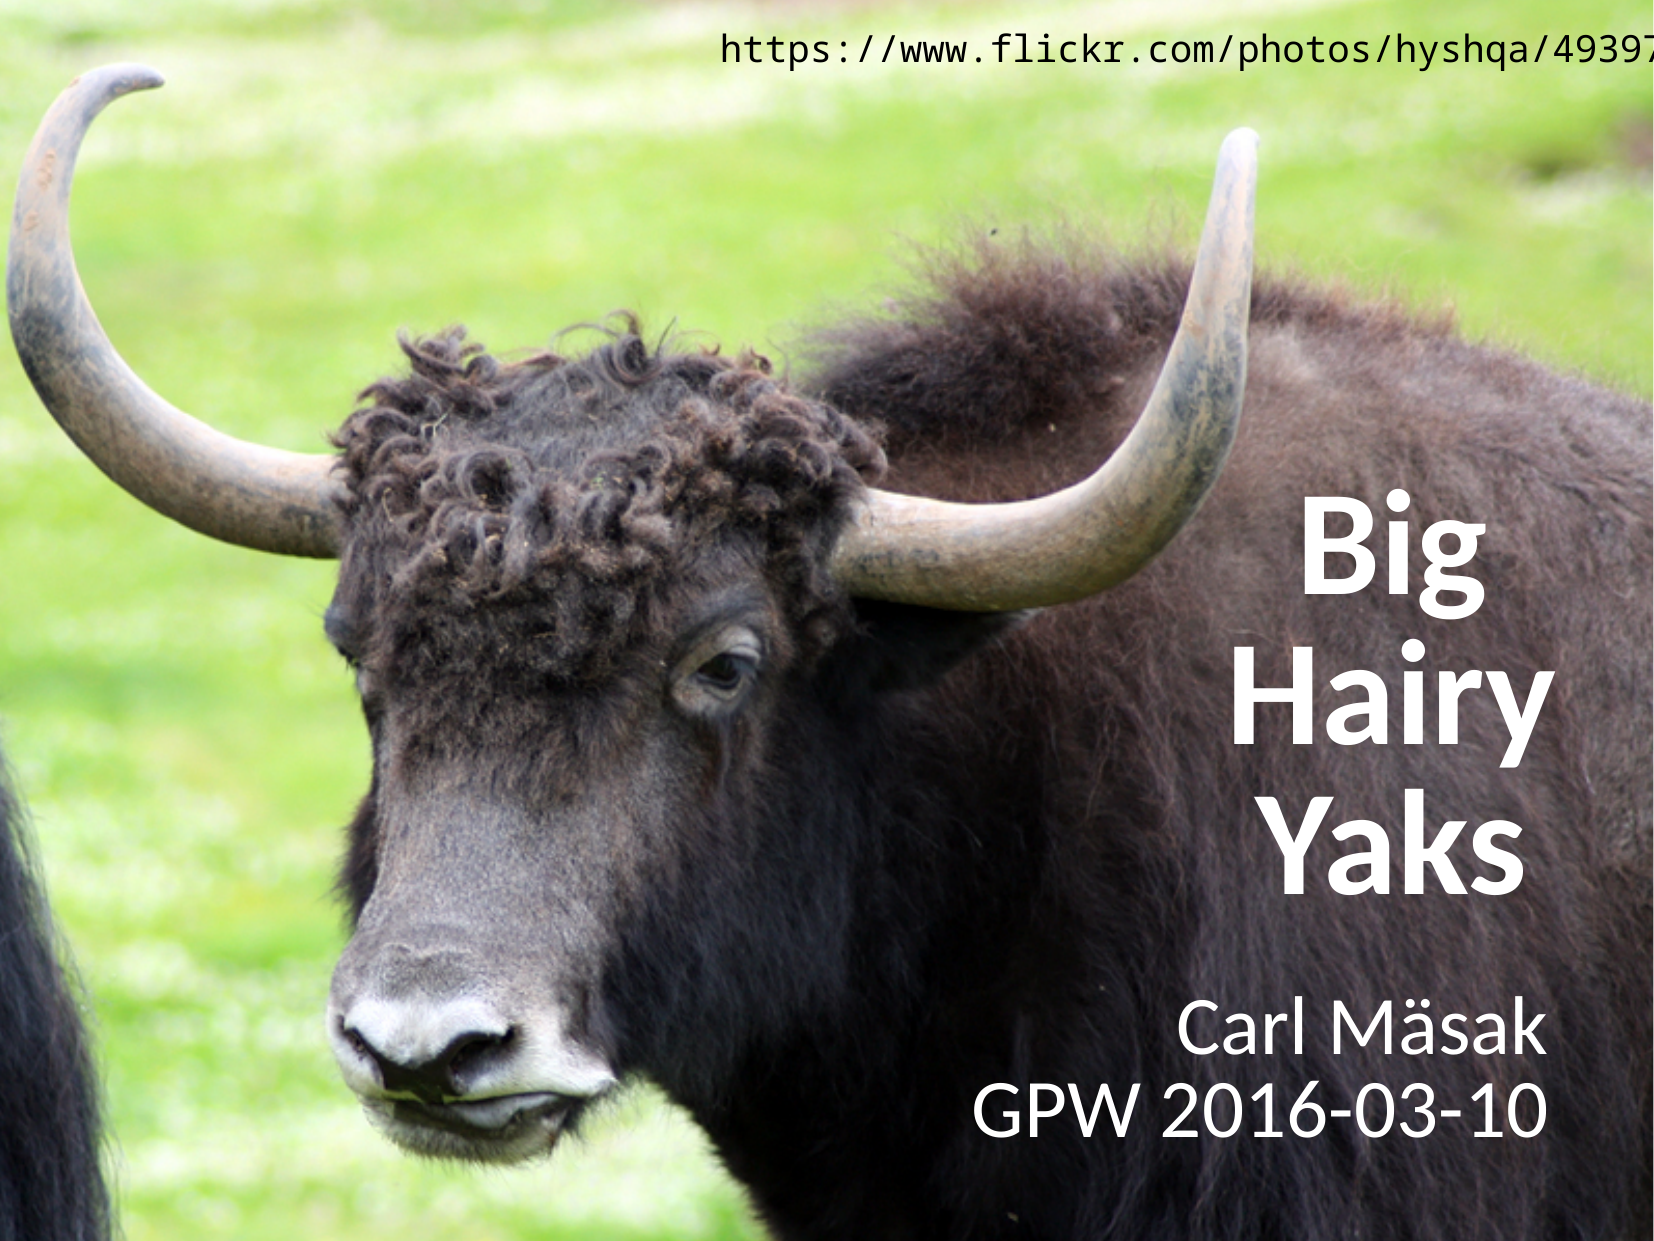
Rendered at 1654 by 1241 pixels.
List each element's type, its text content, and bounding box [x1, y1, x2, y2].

picture [0, 0, 1654, 1241]
text_box Carl Mäsak GPW 2016-03-10 [956, 984, 1564, 1167]
text_box https://www.flickr.com/photos/hyshqa/4939751212/ [705, 15, 1635, 68]
text_box Big Hairy Yaks [1211, 474, 1572, 940]
